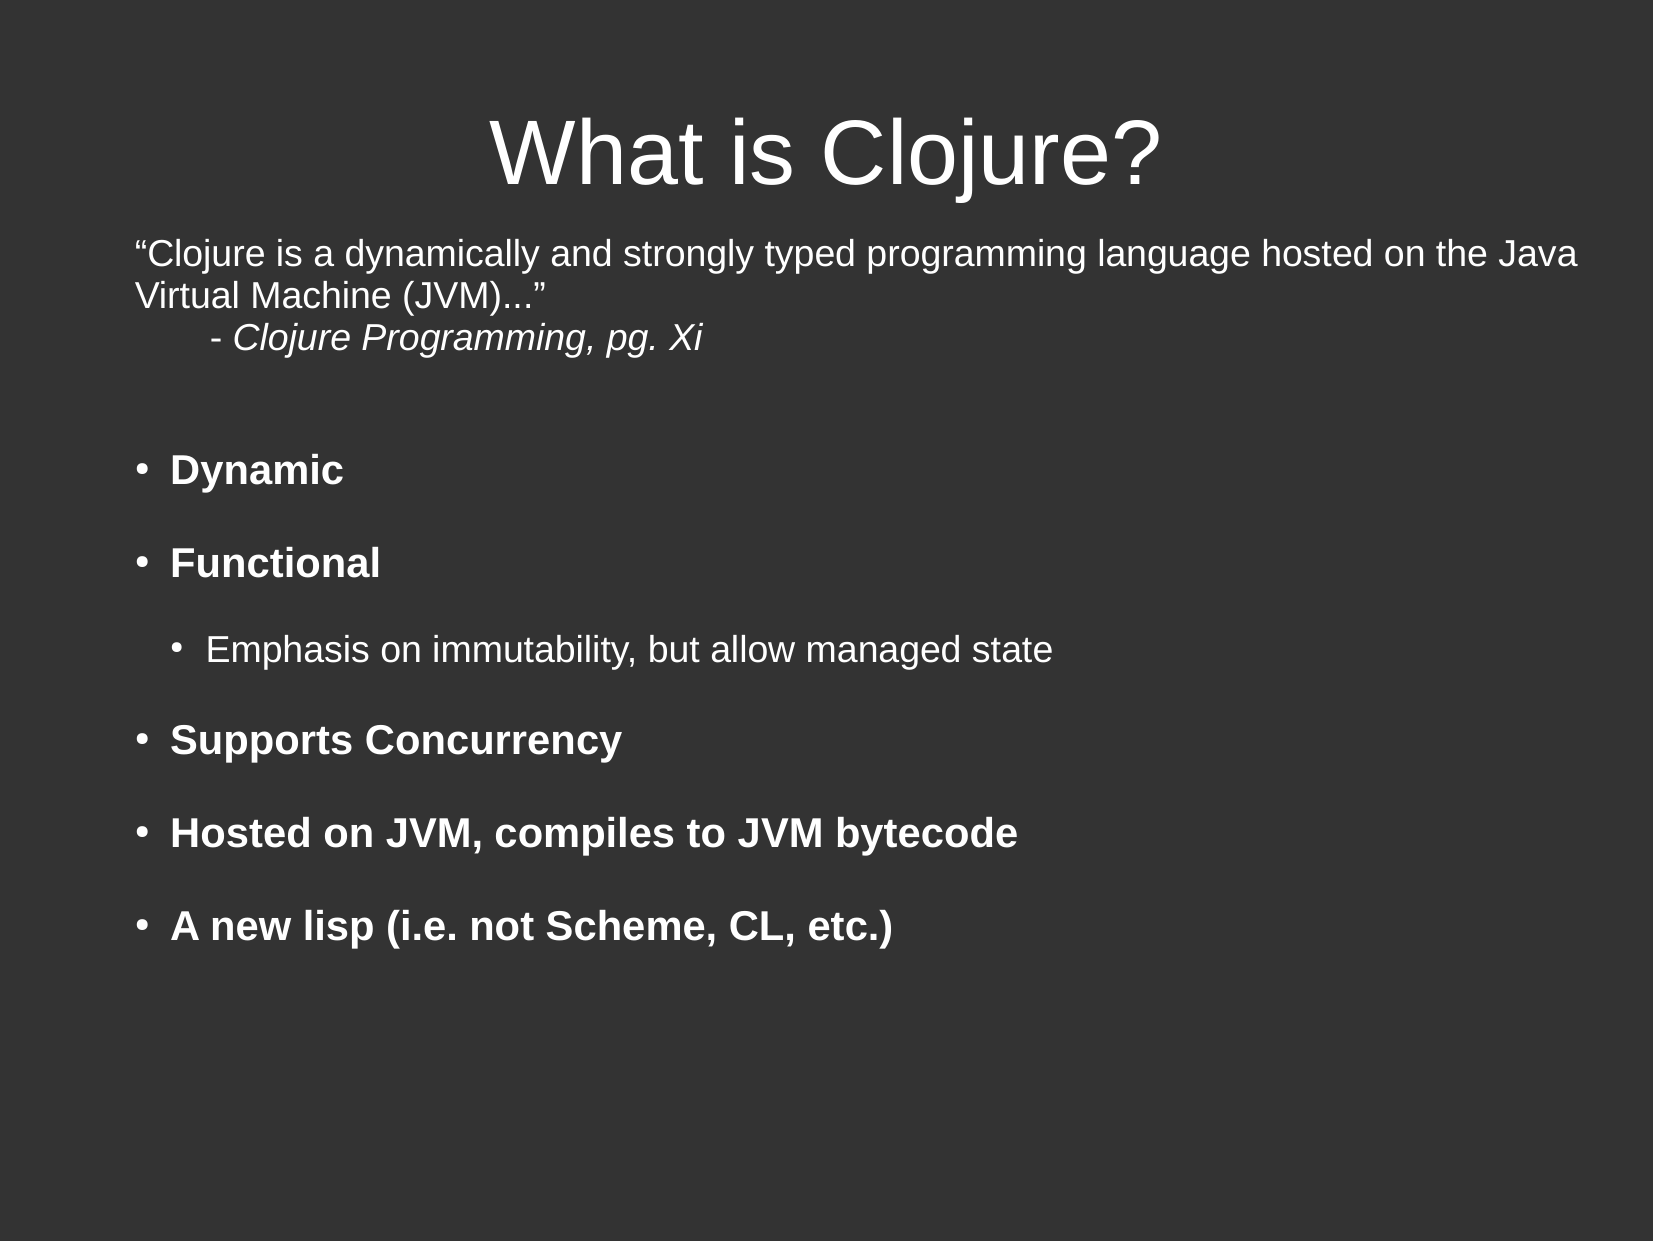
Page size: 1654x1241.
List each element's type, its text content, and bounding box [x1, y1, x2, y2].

title What is Clojure? [82, 49, 1571, 257]
text_box “Clojure is a dynamically and strongly typed programming language hosted on the Java Virtual Machine (JVM)...” - Clojure Programming, pg. Xi Dynamic Functional Emphasis on immutability, but allow managed state Supports Concurrency Hosted on JVM, compiles to JVM bytecode A new lisp (i.e. not Scheme, CL, etc.) [120, 225, 1606, 957]
